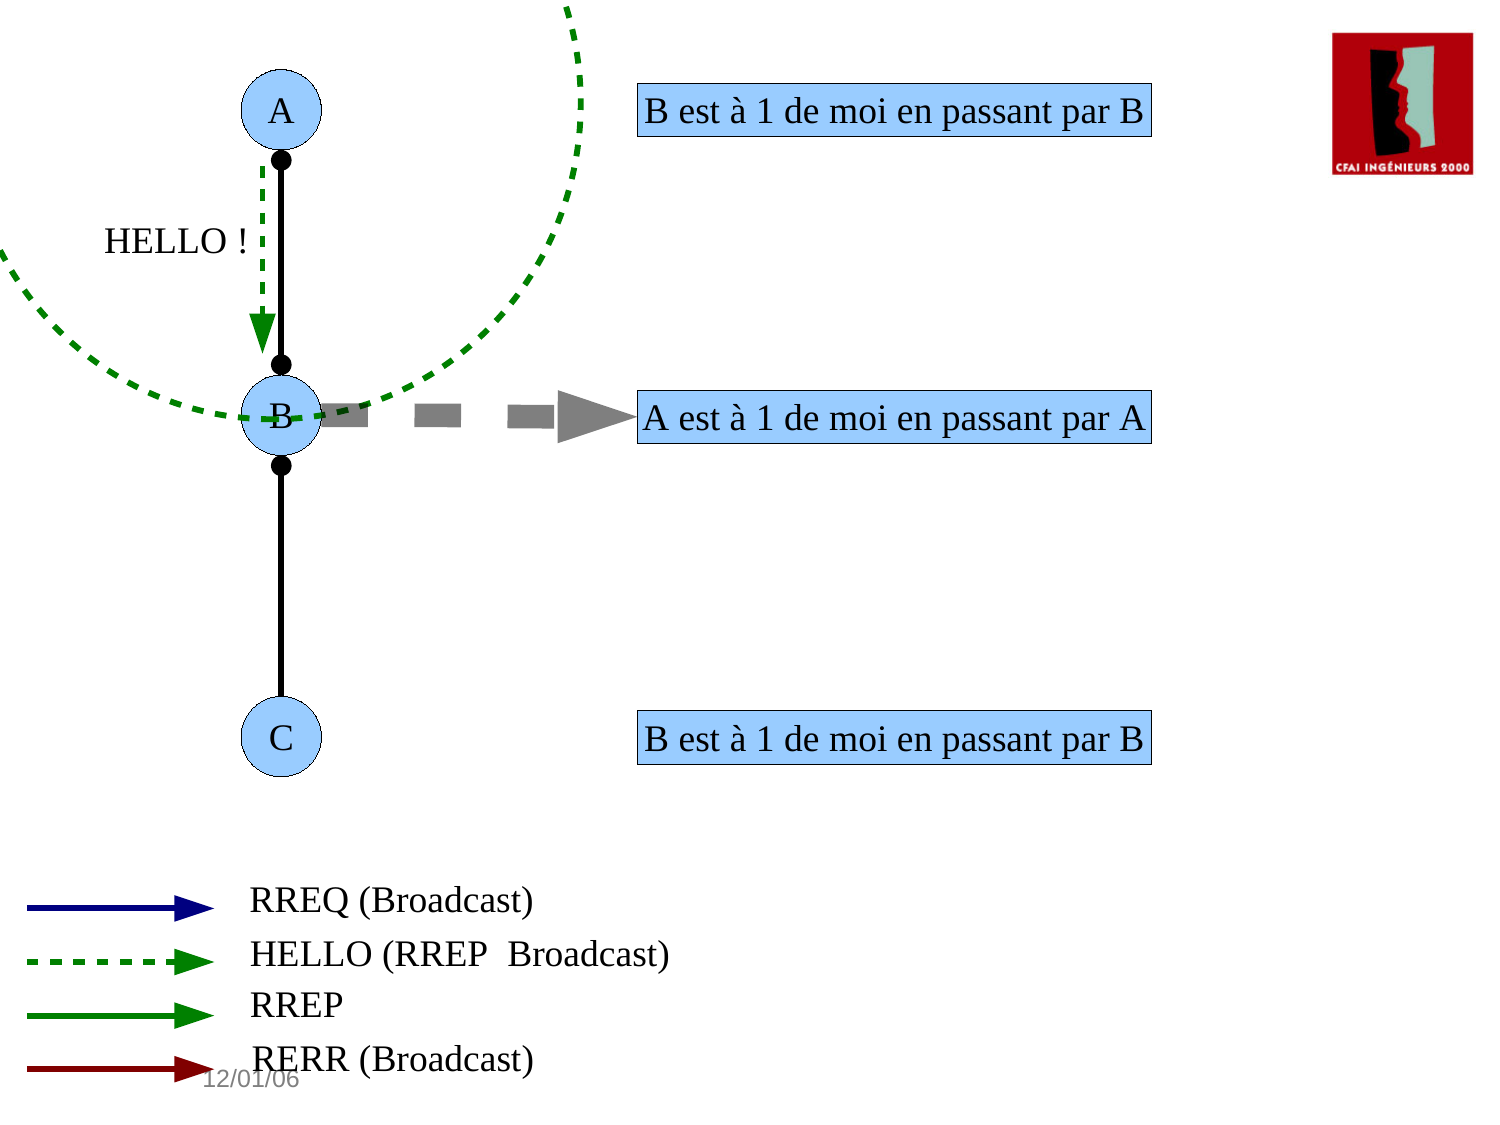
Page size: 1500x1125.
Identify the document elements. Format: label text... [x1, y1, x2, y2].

text_box B [241, 375, 321, 456]
text_box A [241, 69, 322, 150]
text_box RREQ (Broadcast) [234, 872, 550, 926]
text_box B est à 1 de moi en passant par B [637, 83, 1152, 137]
text_box B est à 1 de moi en passant par B [637, 710, 1152, 765]
text_box RREP [235, 977, 359, 1048]
text_box HELLO (RREP Broadcast) [234, 926, 686, 996]
text_box HELLO ! [89, 214, 265, 284]
text_box RERR (Broadcast) [236, 1032, 550, 1102]
picture [1328, 29, 1477, 178]
text_box C [241, 696, 322, 777]
text_box A est à 1 de moi en passant par A [637, 390, 1152, 444]
